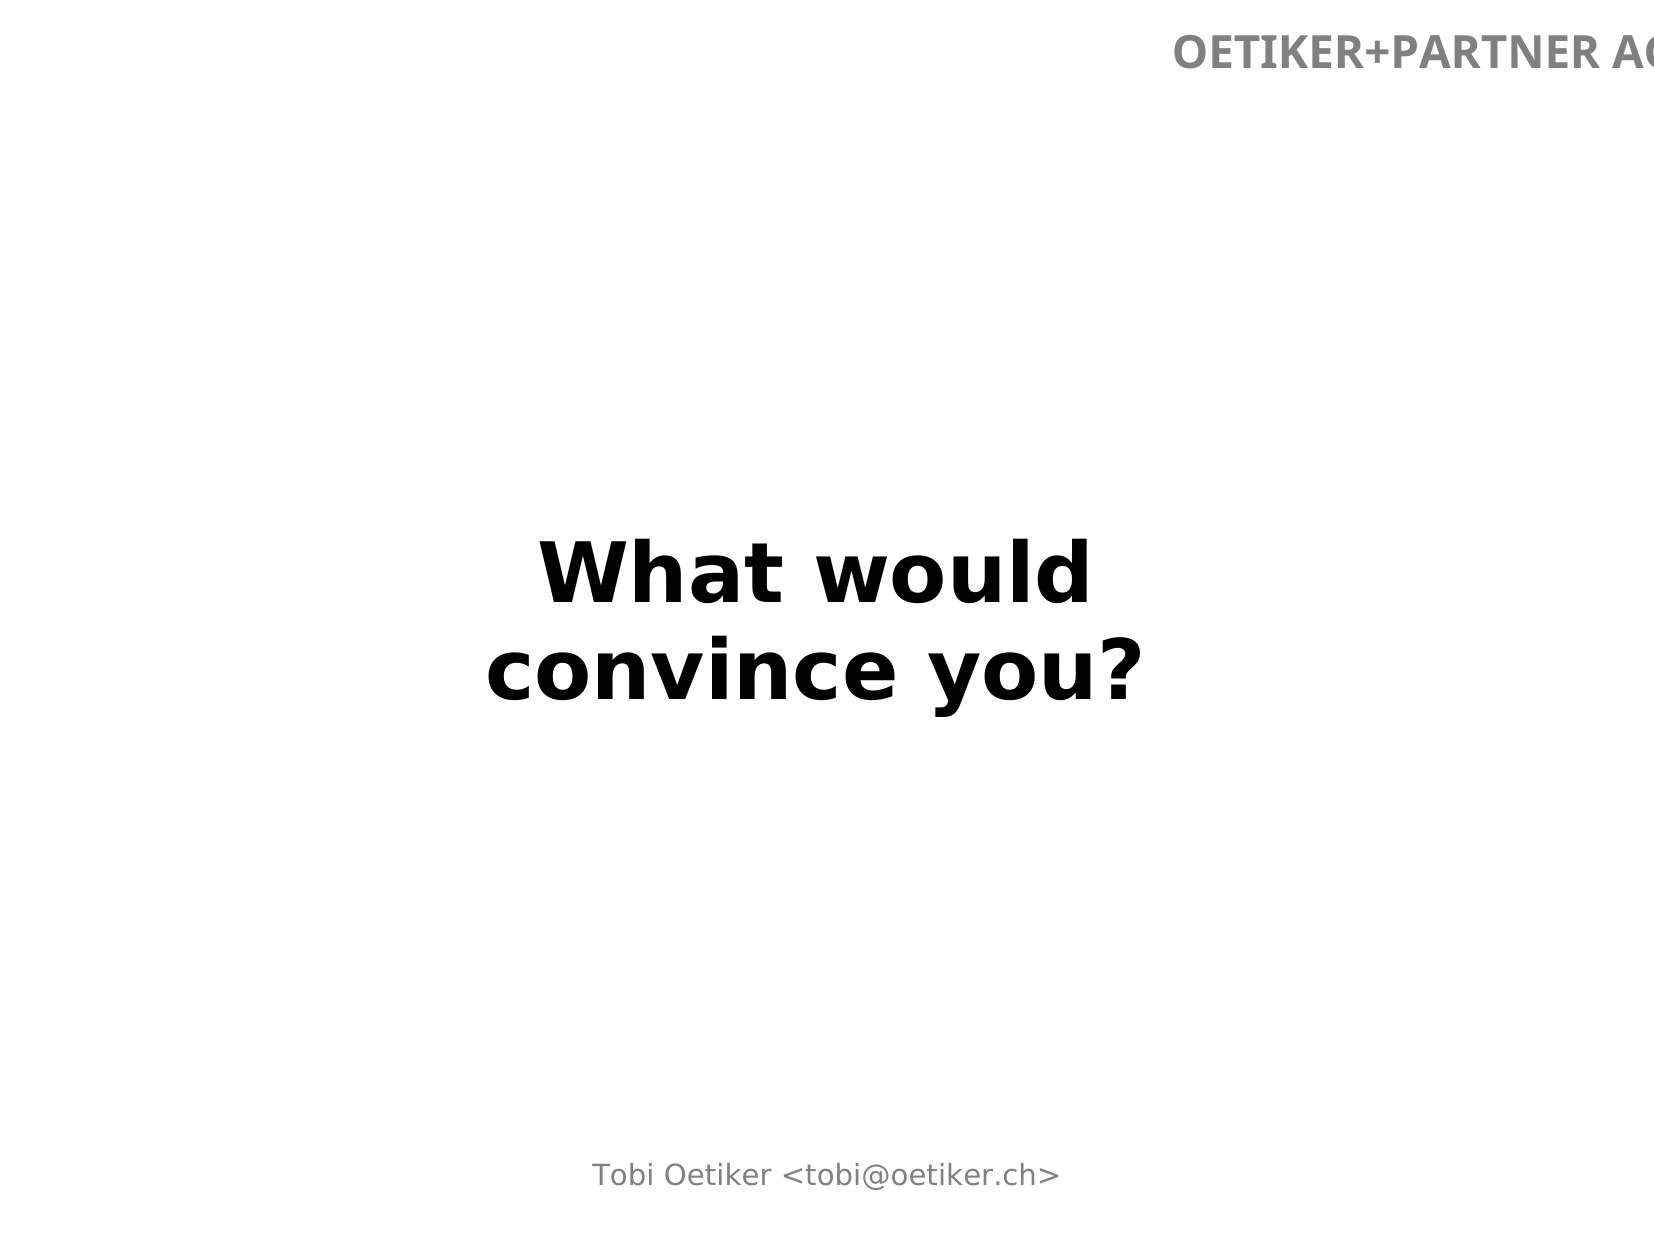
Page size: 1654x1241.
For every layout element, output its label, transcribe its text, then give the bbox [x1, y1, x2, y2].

title What would convince you? [47, 506, 1585, 739]
